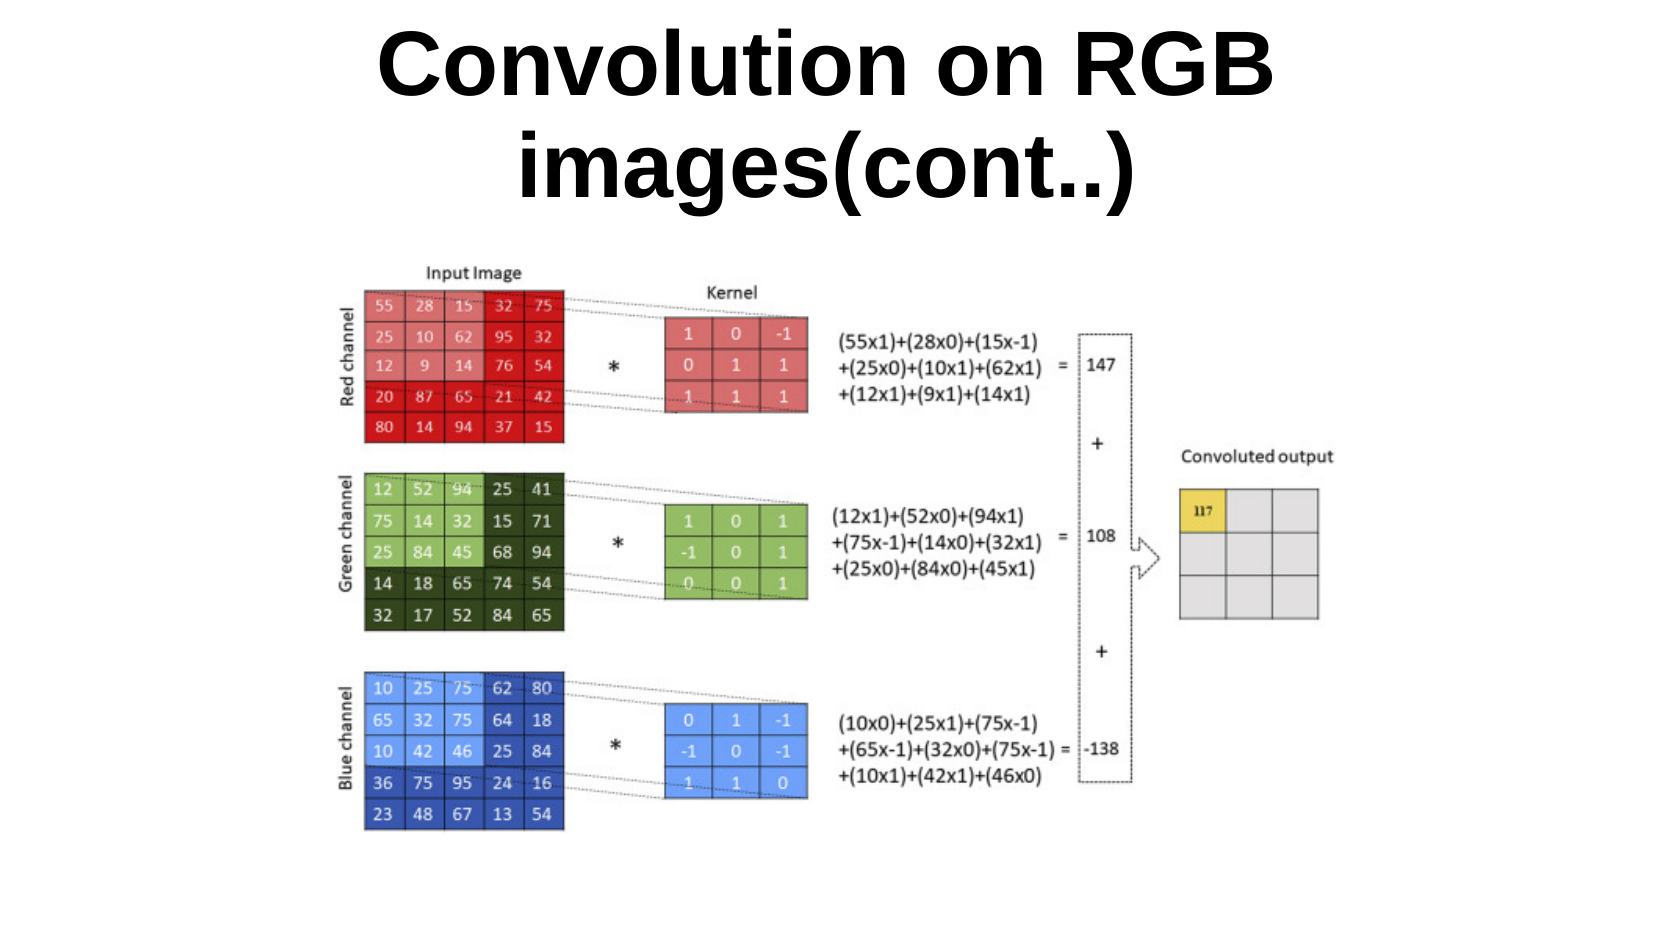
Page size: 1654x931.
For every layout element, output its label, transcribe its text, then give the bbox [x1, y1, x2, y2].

title Convolution on RGB images(cont..) [82, 12, 1571, 218]
picture [336, 265, 1336, 833]
